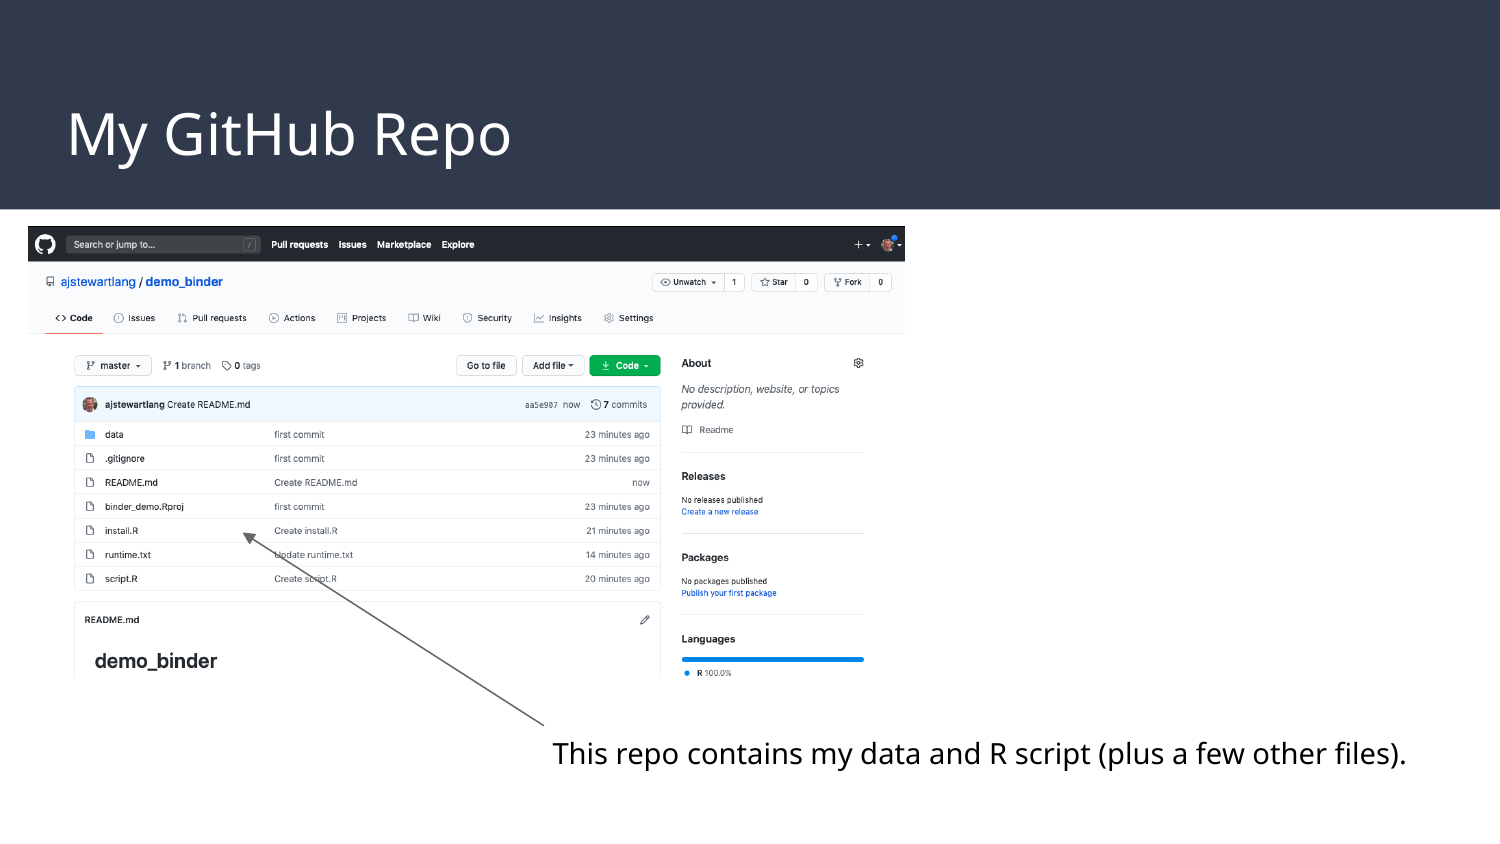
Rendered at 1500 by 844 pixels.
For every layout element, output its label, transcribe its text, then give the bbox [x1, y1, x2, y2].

picture [28, 226, 905, 678]
text_box This repo contains my data and R script (plus a few other files). [537, 720, 1449, 811]
title My GitHub Repo [51, 82, 1449, 185]
